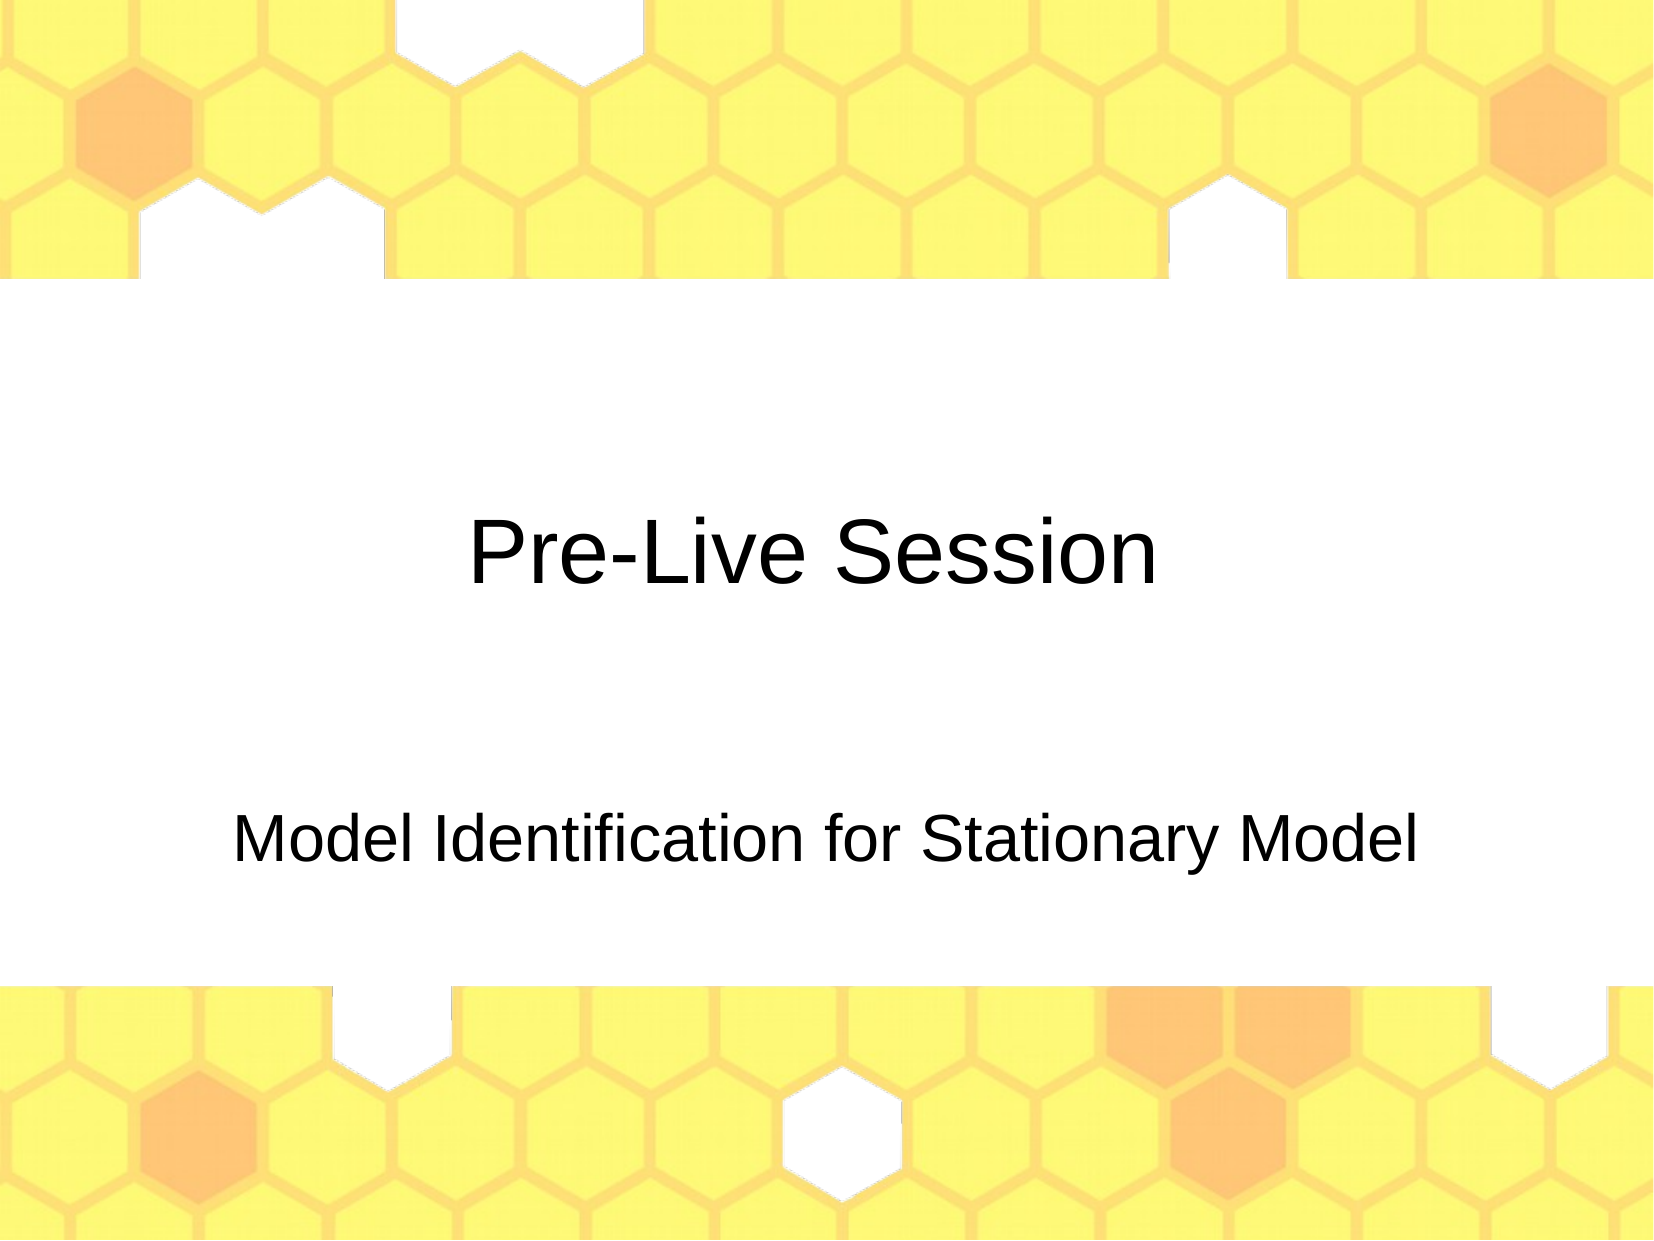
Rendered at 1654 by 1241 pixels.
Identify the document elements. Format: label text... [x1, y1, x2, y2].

title Pre-Live Session [82, 418, 1571, 686]
picture [0, 0, 1654, 279]
subtitle Model Identification for Stationary Model [82, 744, 1571, 934]
picture [0, 986, 1654, 1240]
